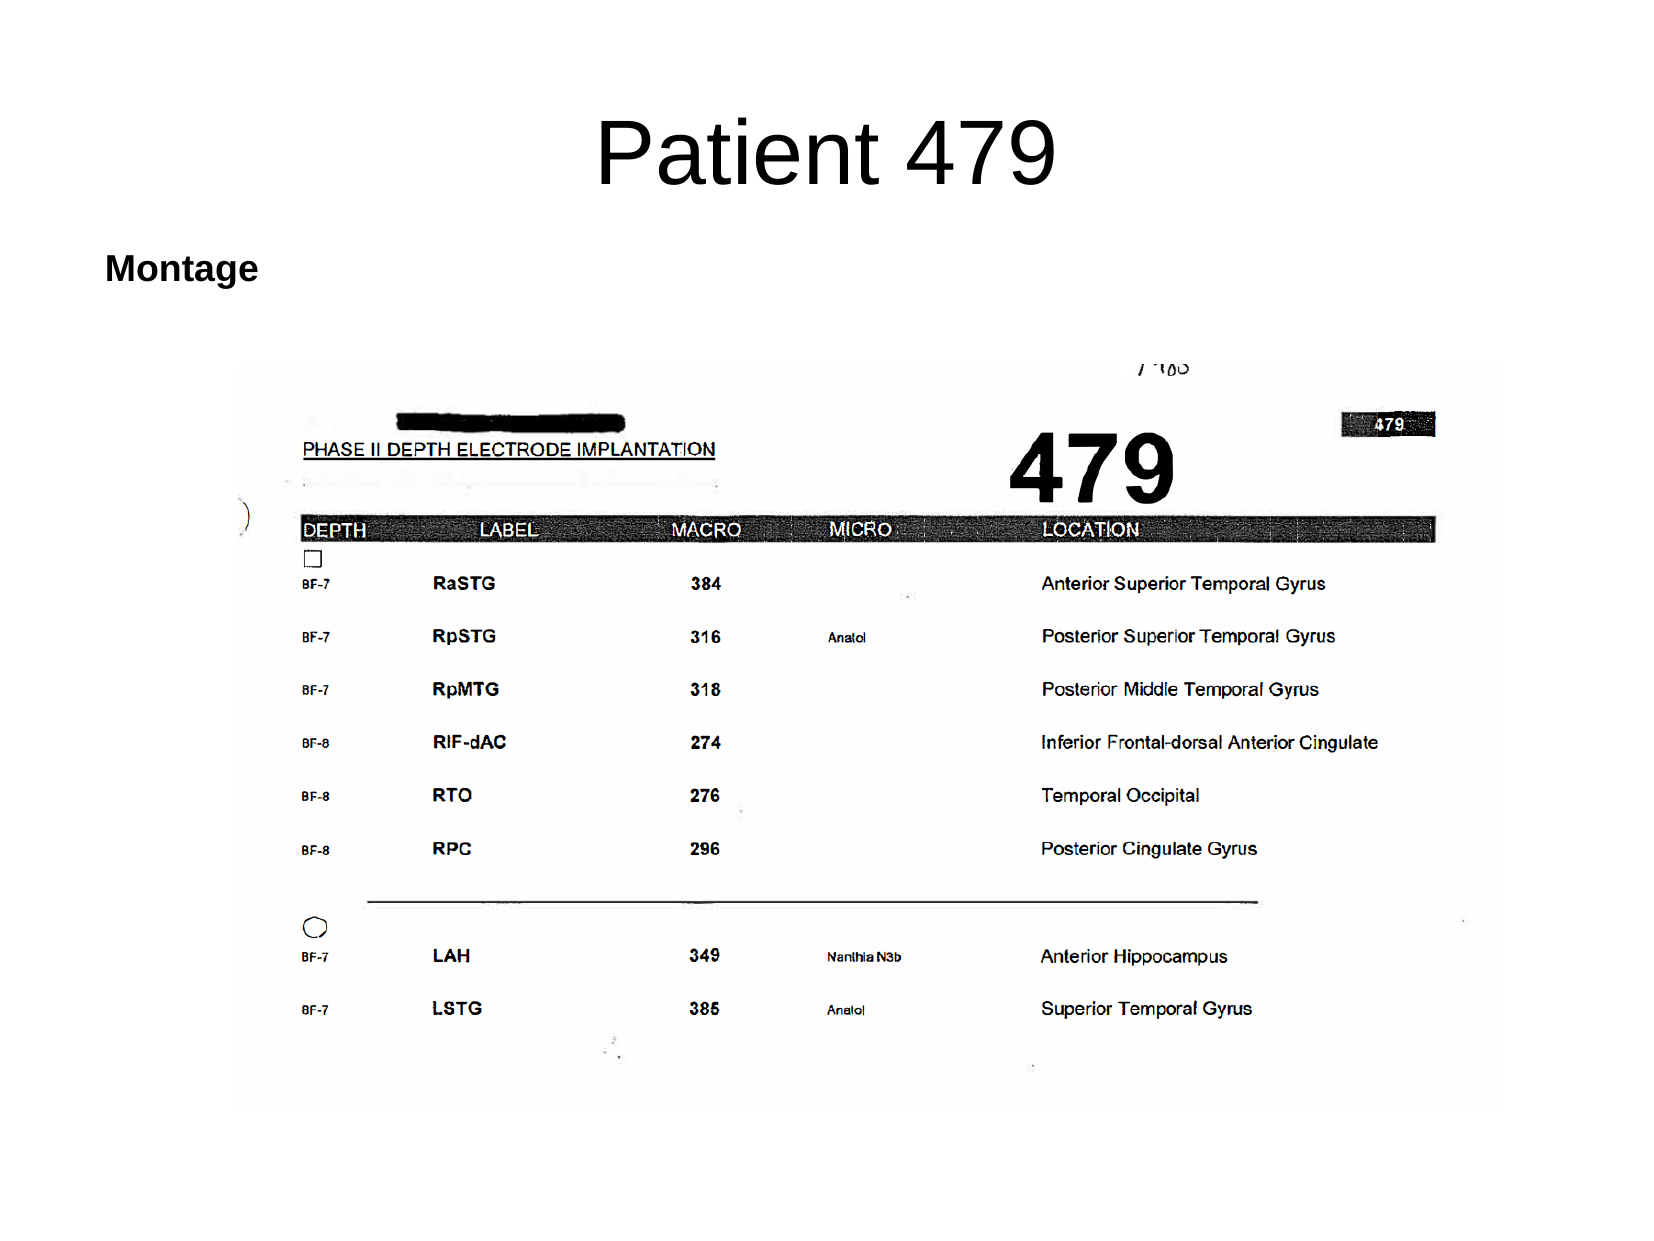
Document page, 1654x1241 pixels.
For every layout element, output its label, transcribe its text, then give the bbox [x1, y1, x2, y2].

picture [237, 364, 1501, 1111]
title Patient 479 [82, 49, 1571, 257]
text_box Montage [90, 240, 871, 339]
